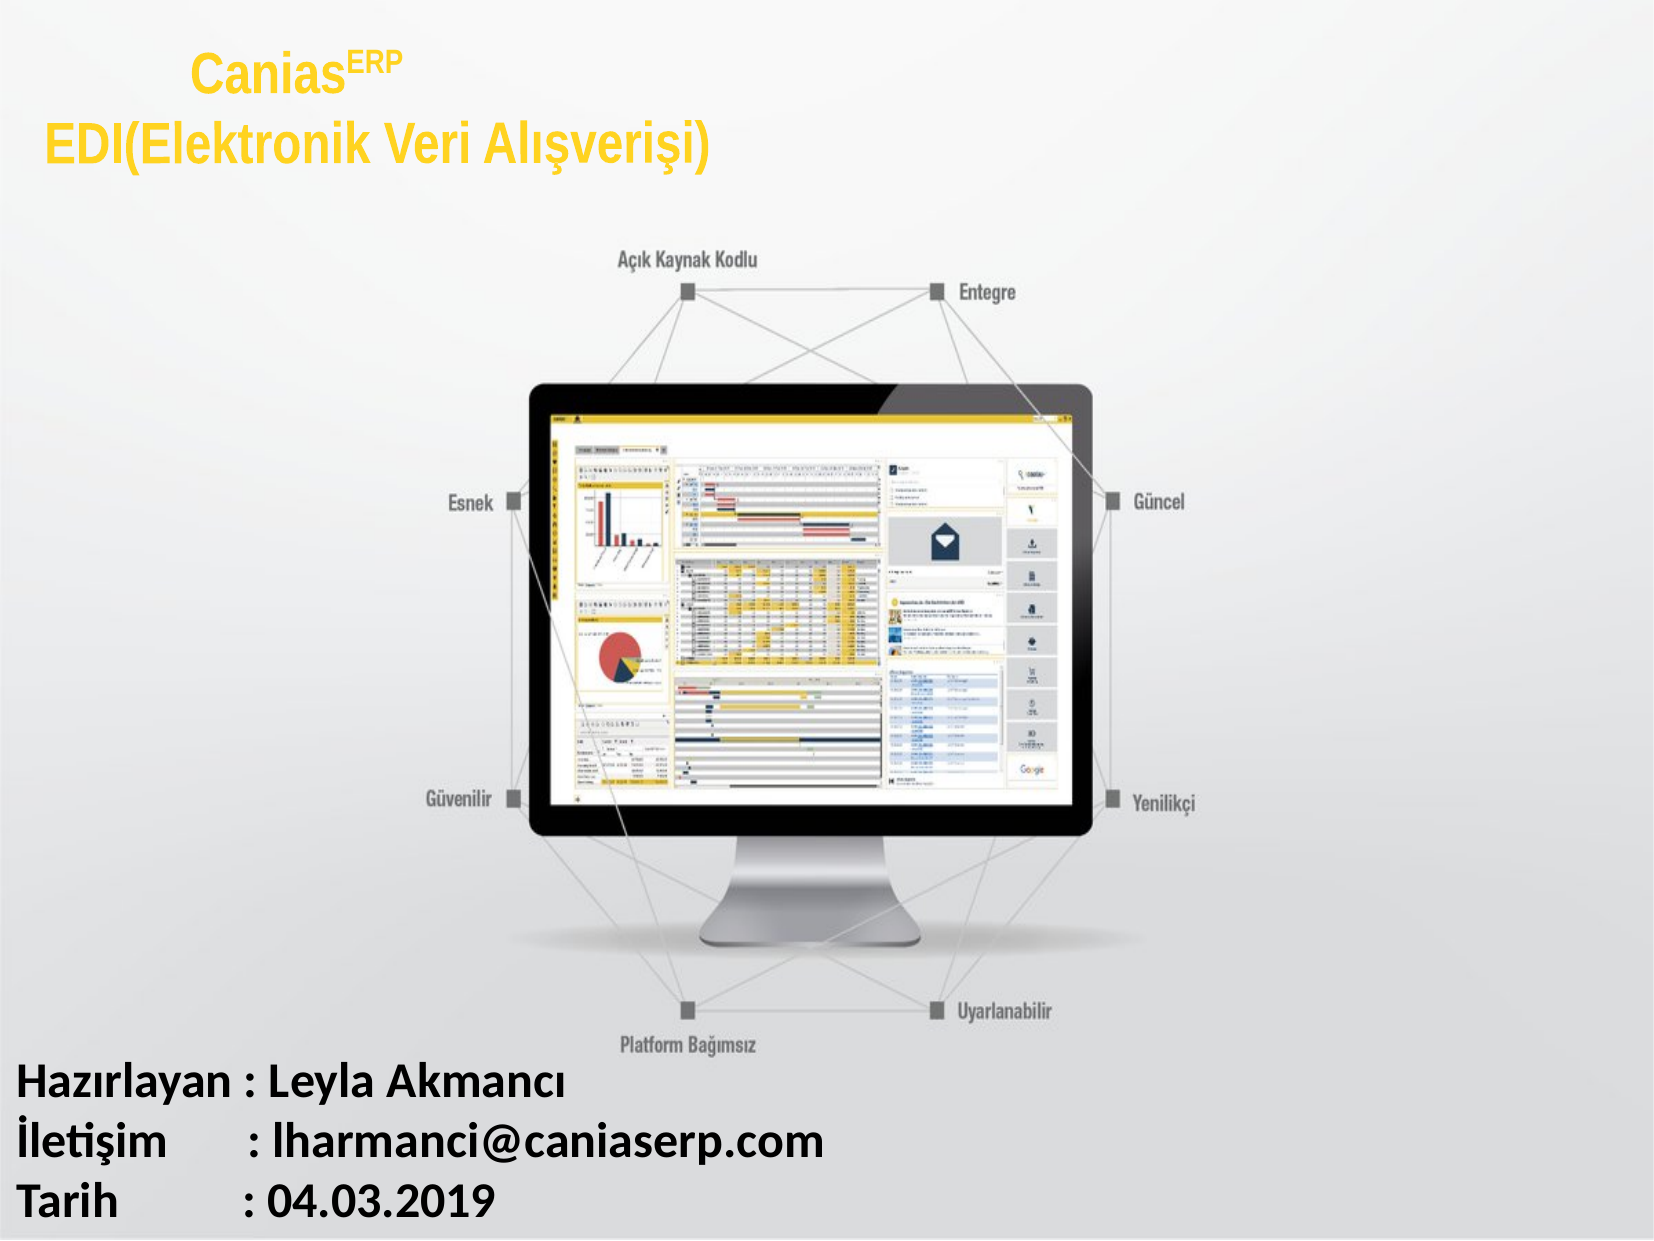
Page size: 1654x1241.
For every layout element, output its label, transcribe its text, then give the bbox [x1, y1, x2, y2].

picture [0, 0, 1654, 1241]
text_box Hazırlayan : Leyla Akmancı İletişim : lharmanci@caniaserp.com Tarih : 04.03.2019 [1, 1040, 876, 1240]
text_box CaniasERP EDI(Elektronik Veri Alışverişi) [17, 33, 1241, 175]
